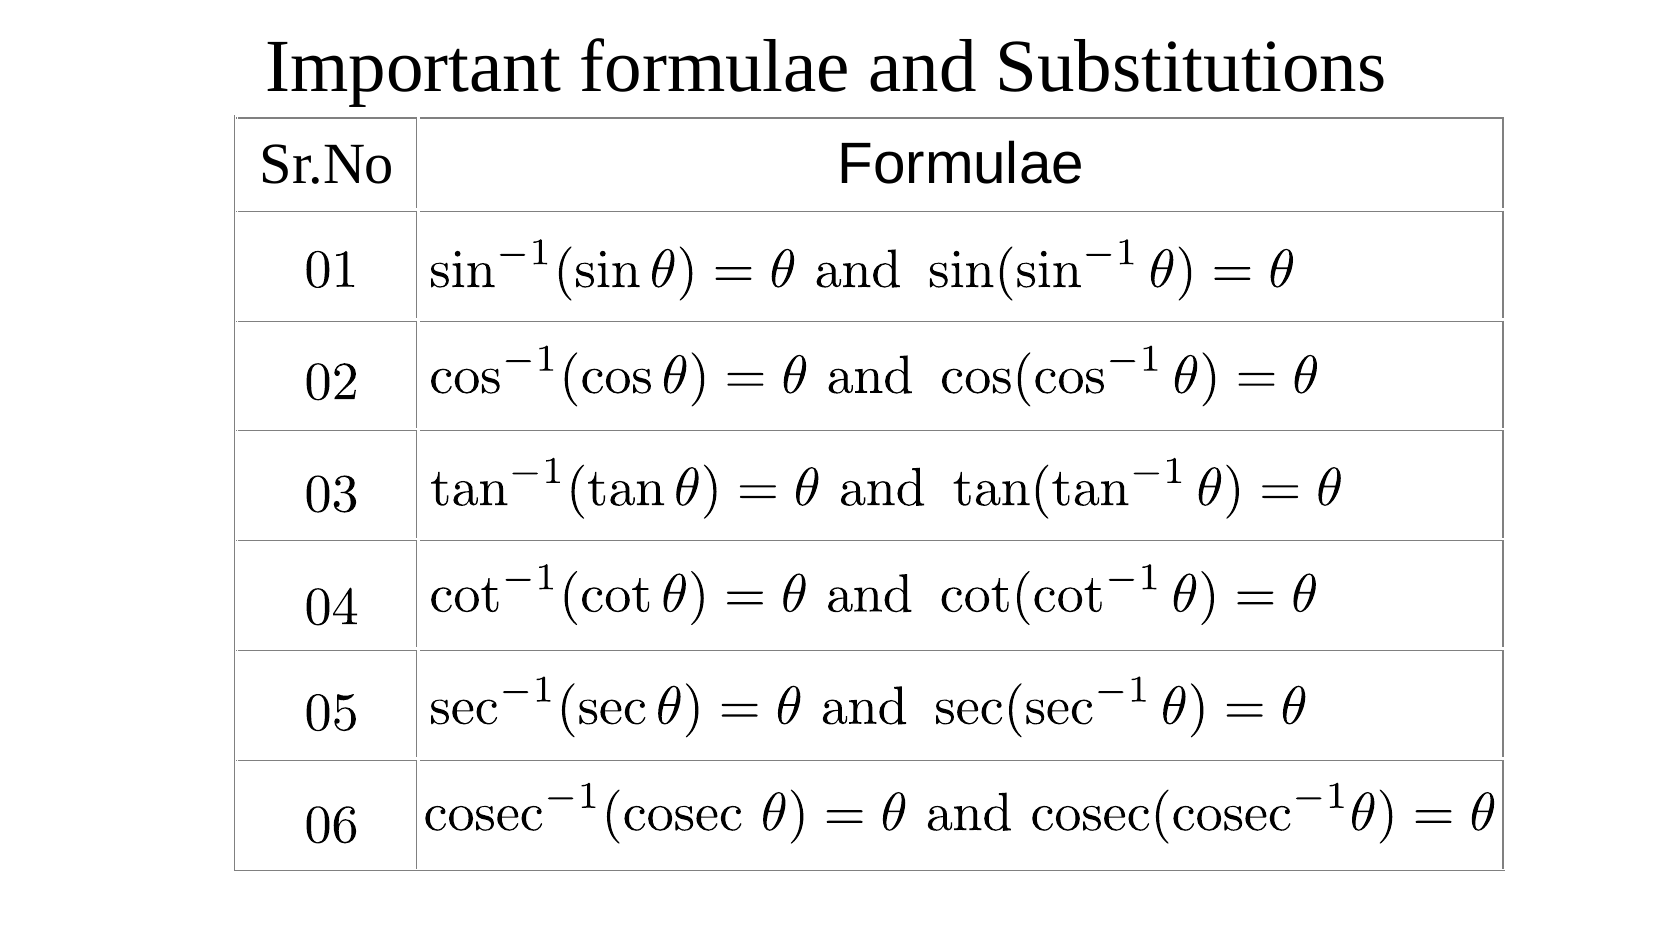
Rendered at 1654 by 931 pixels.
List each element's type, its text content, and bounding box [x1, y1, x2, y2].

table_cell [238, 431, 416, 538]
table_header Formulae [420, 119, 1502, 208]
table_cell [420, 322, 1502, 428]
table_cell [420, 651, 1502, 757]
text_box [306, 587, 358, 626]
text_box [431, 564, 1316, 626]
text_box [431, 239, 1294, 301]
table_cell [238, 212, 416, 318]
table_cell [420, 761, 1502, 867]
table_cell [238, 322, 416, 428]
text_box [431, 457, 1341, 519]
table_cell [238, 761, 416, 867]
text_box [431, 676, 1306, 738]
text_box [425, 782, 1495, 844]
text_box [306, 694, 356, 732]
text_box [306, 363, 356, 401]
table_cell [238, 541, 416, 647]
table_cell [420, 431, 1502, 538]
text_box [431, 345, 1317, 407]
text_box [306, 806, 357, 844]
table_cell [238, 651, 416, 757]
table_header Sr.No [238, 119, 416, 208]
title Important formulae and Substitutions [82, 24, 1571, 107]
text_box [306, 250, 355, 289]
text_box [306, 475, 357, 513]
table_cell [420, 212, 1502, 318]
table_cell [420, 541, 1502, 647]
title [47, 107, 1607, 931]
